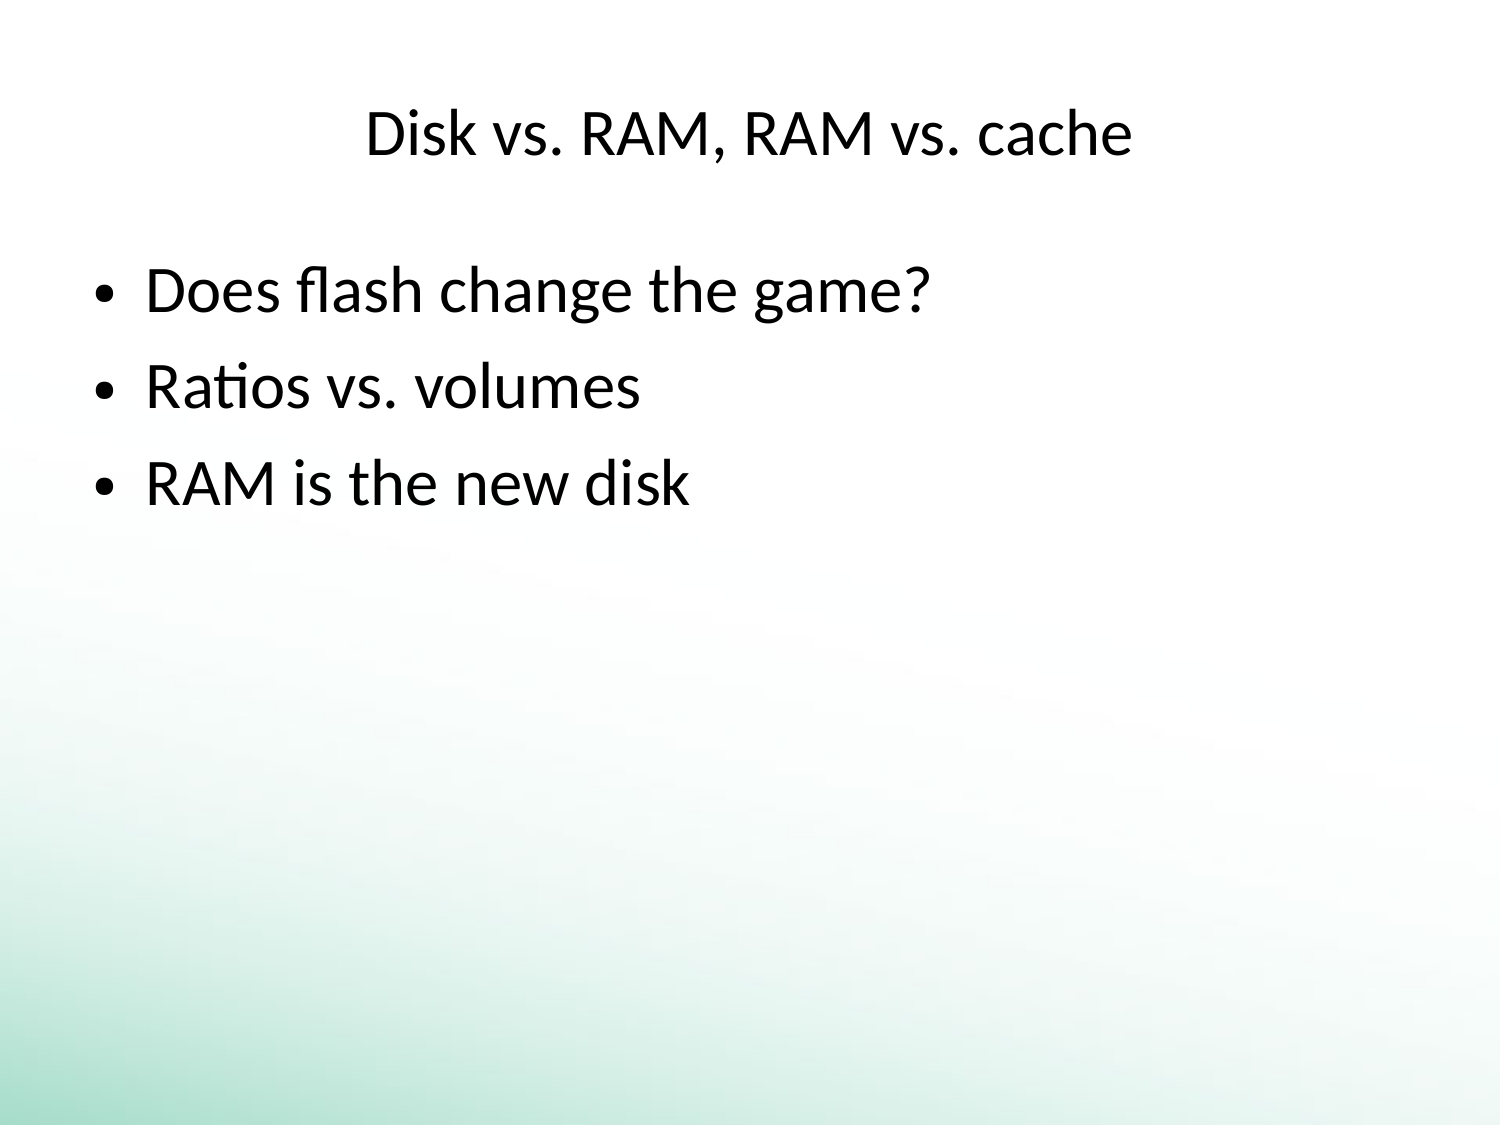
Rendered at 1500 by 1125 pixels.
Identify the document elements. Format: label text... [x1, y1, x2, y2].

title Disk vs. RAM, RAM vs. cache [75, 45, 1425, 233]
list Does flash change the game? Ratios vs. volumes RAM is the new disk [75, 262, 1425, 1005]
picture [0, 0, 1500, 1125]
